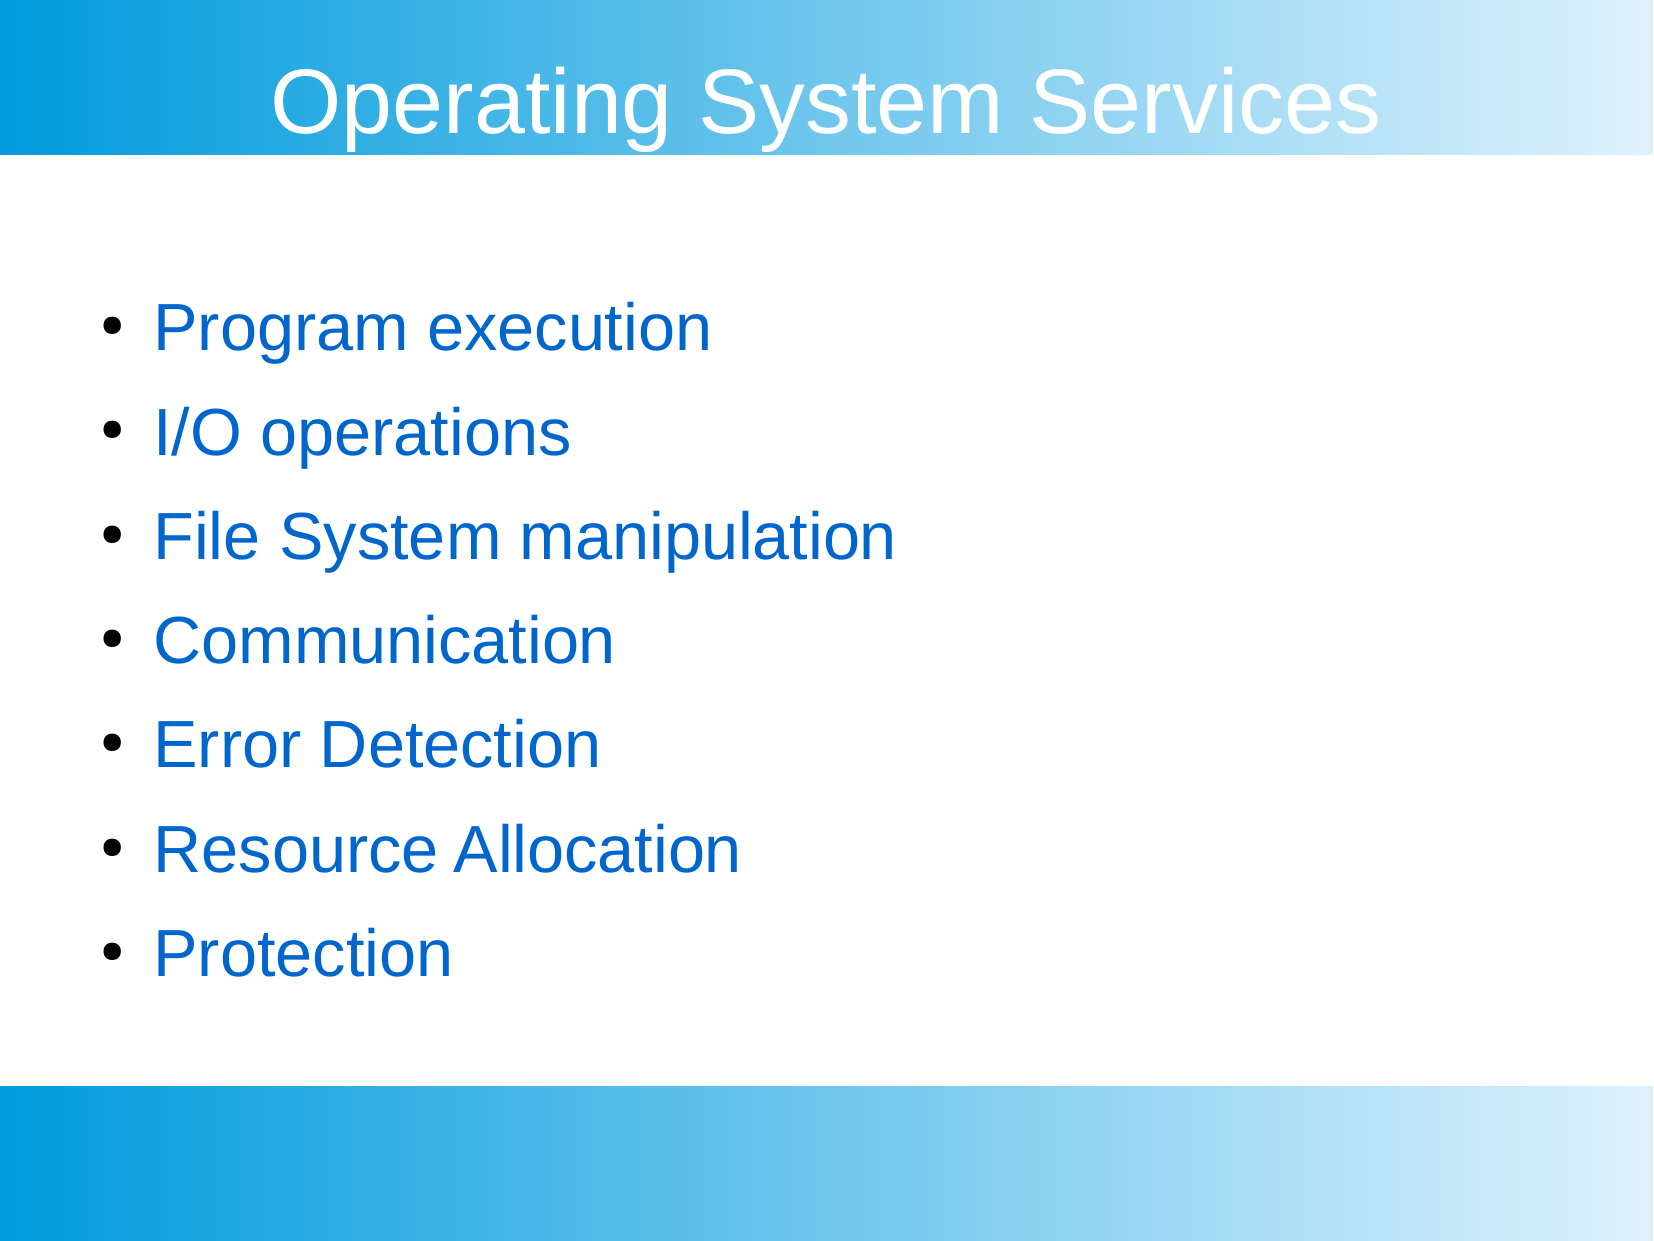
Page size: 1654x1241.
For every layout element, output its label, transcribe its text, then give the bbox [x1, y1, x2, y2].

title Operating System Services [82, 49, 1571, 155]
list Program execution I/O operations File System manipulation Communication Error Detection Resource Allocation Protection [82, 290, 1571, 1096]
